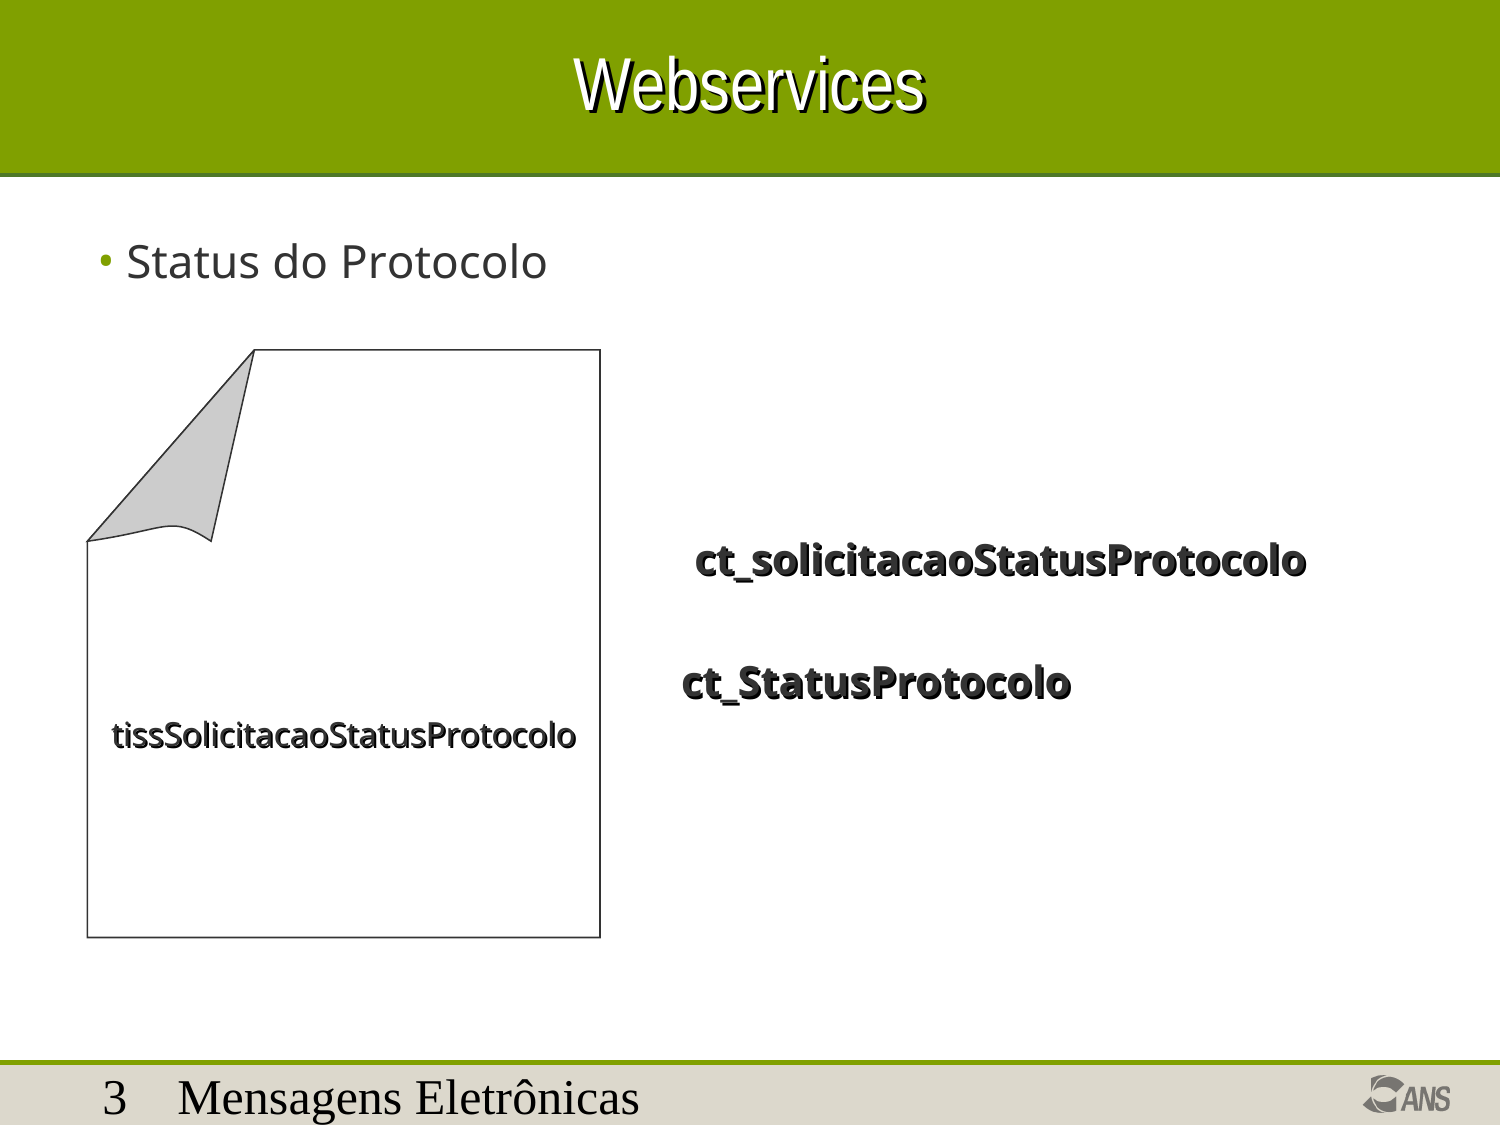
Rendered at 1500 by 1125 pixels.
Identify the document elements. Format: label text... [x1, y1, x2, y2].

title Webservices [24, 10, 1475, 161]
text_box tissSolicitacaoStatusProtocolo [87, 349, 601, 938]
text_box ct_solicitacaoStatusProtocolo [679, 525, 1322, 591]
text_box ct_StatusProtocolo [666, 647, 1086, 713]
picture [1362, 1075, 1450, 1113]
text_box Status do Protocolo [82, 224, 564, 296]
